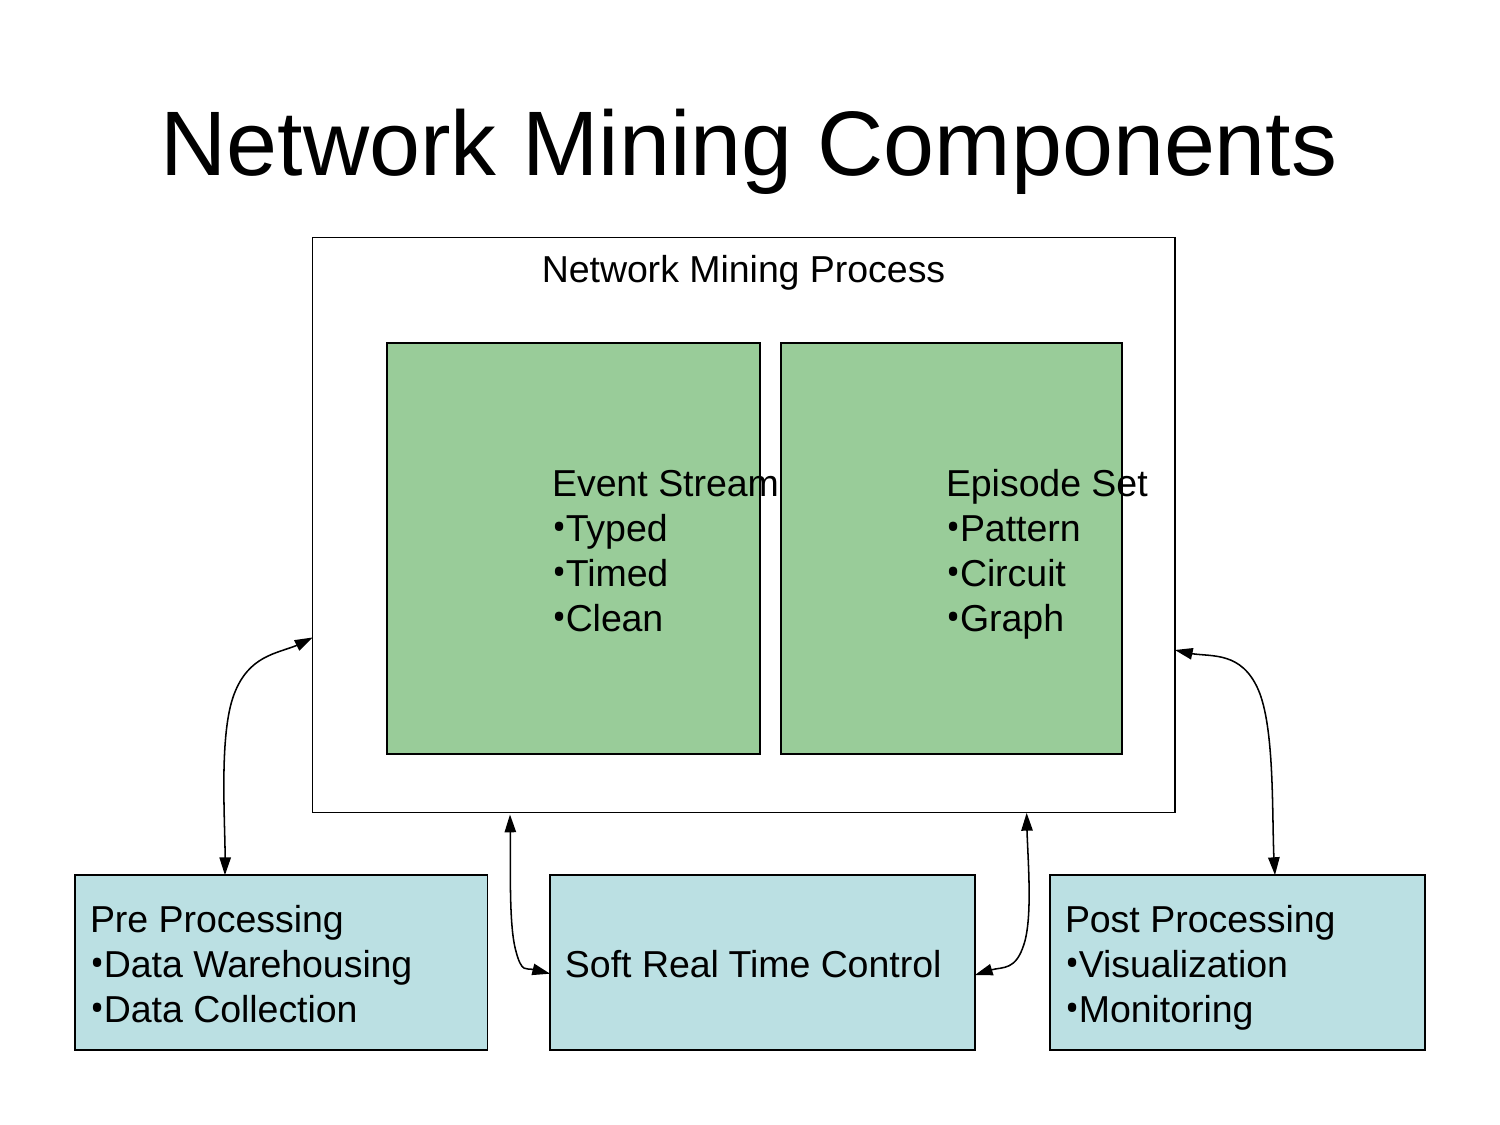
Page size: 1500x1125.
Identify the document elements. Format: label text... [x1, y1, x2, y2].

text_box Post Processing Visualization Monitoring [1050, 875, 1425, 1050]
text_box Network Mining Process [312, 237, 1175, 813]
text_box Soft Real Time Control [550, 875, 975, 1050]
text_box Pre Processing Data Warehousing Data Collection [75, 875, 488, 1050]
title Network Mining Components [75, 45, 1426, 233]
